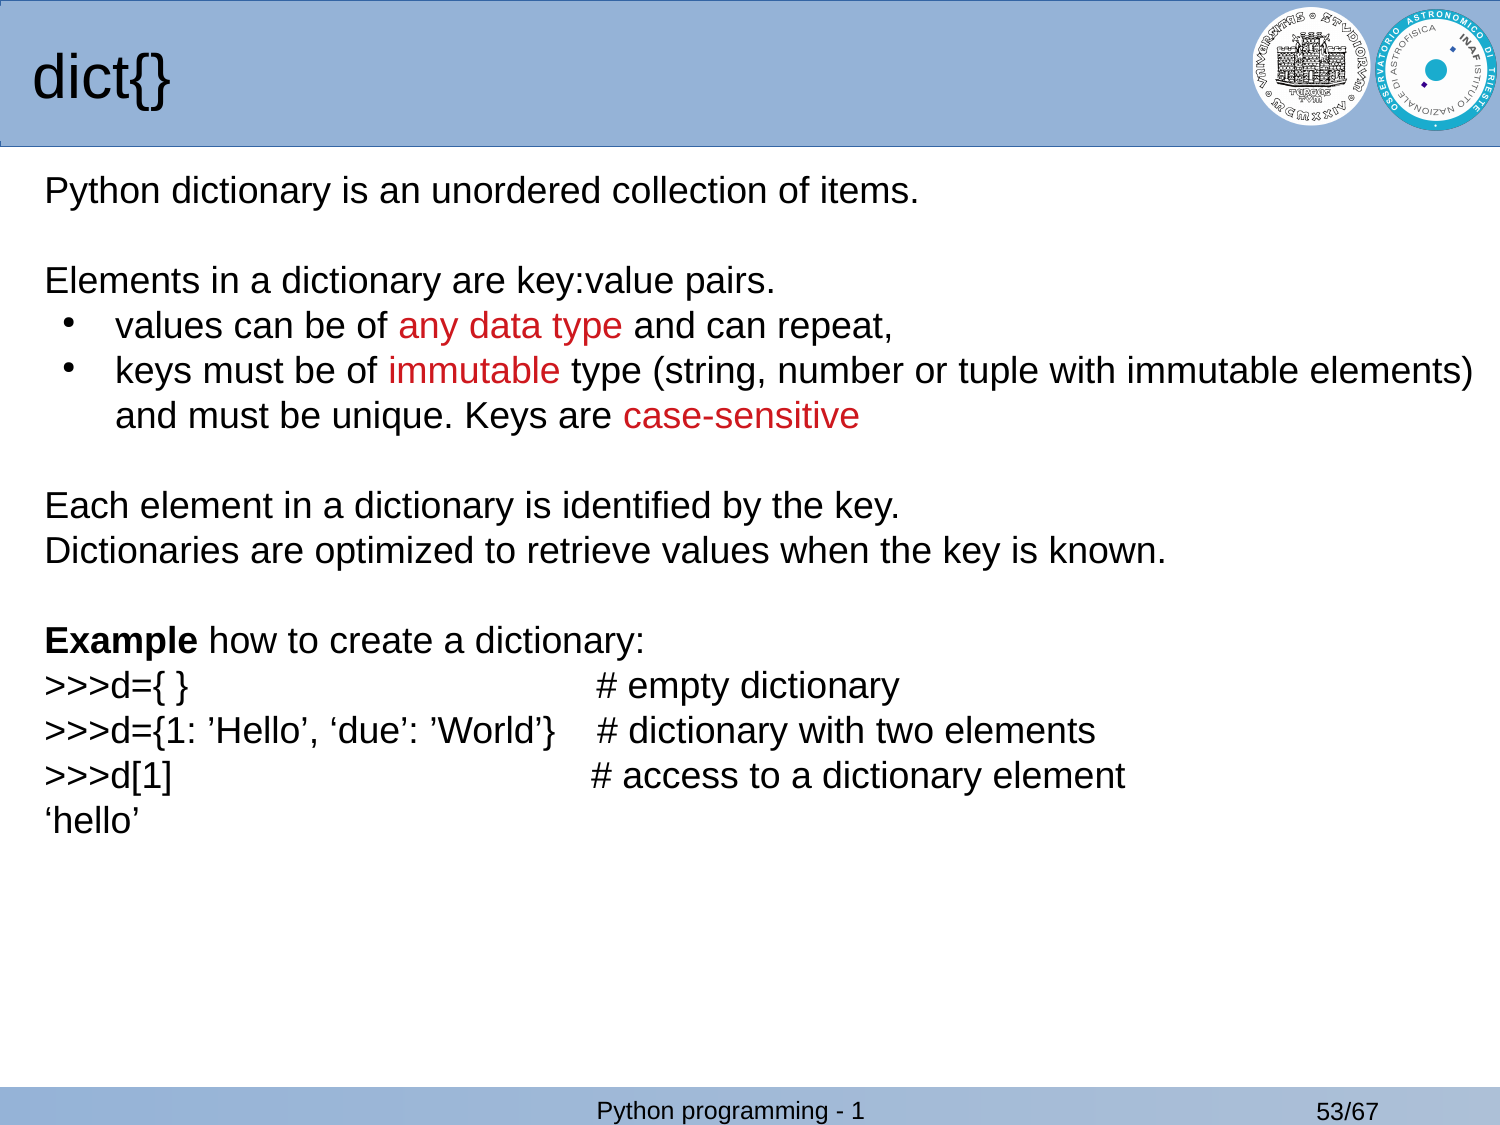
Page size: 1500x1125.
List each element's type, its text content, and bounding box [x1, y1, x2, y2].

text_box dict{} [0, 5, 1253, 141]
picture [1253, 0, 1500, 156]
list Python dictionary is an unordered collection of items. Elements in a dictionary are key:value pairs. values can be of any data type and can repeat, keys must be of immutable type (string, number or tuple with immutable elements) and must be unique. Keys are case-sensitive Each element in a dictionary is identified by the key. Dictionaries are optimized to retrieve values when the key is known. Example how to create a dictionary: >>>d={ } # empty dictionary >>>d={1: ’Hello’, ‘due’: ’World’} # dictionary with two elements >>>d[1] # access to a dictionary element ‘hello’ [29, 158, 1500, 1071]
